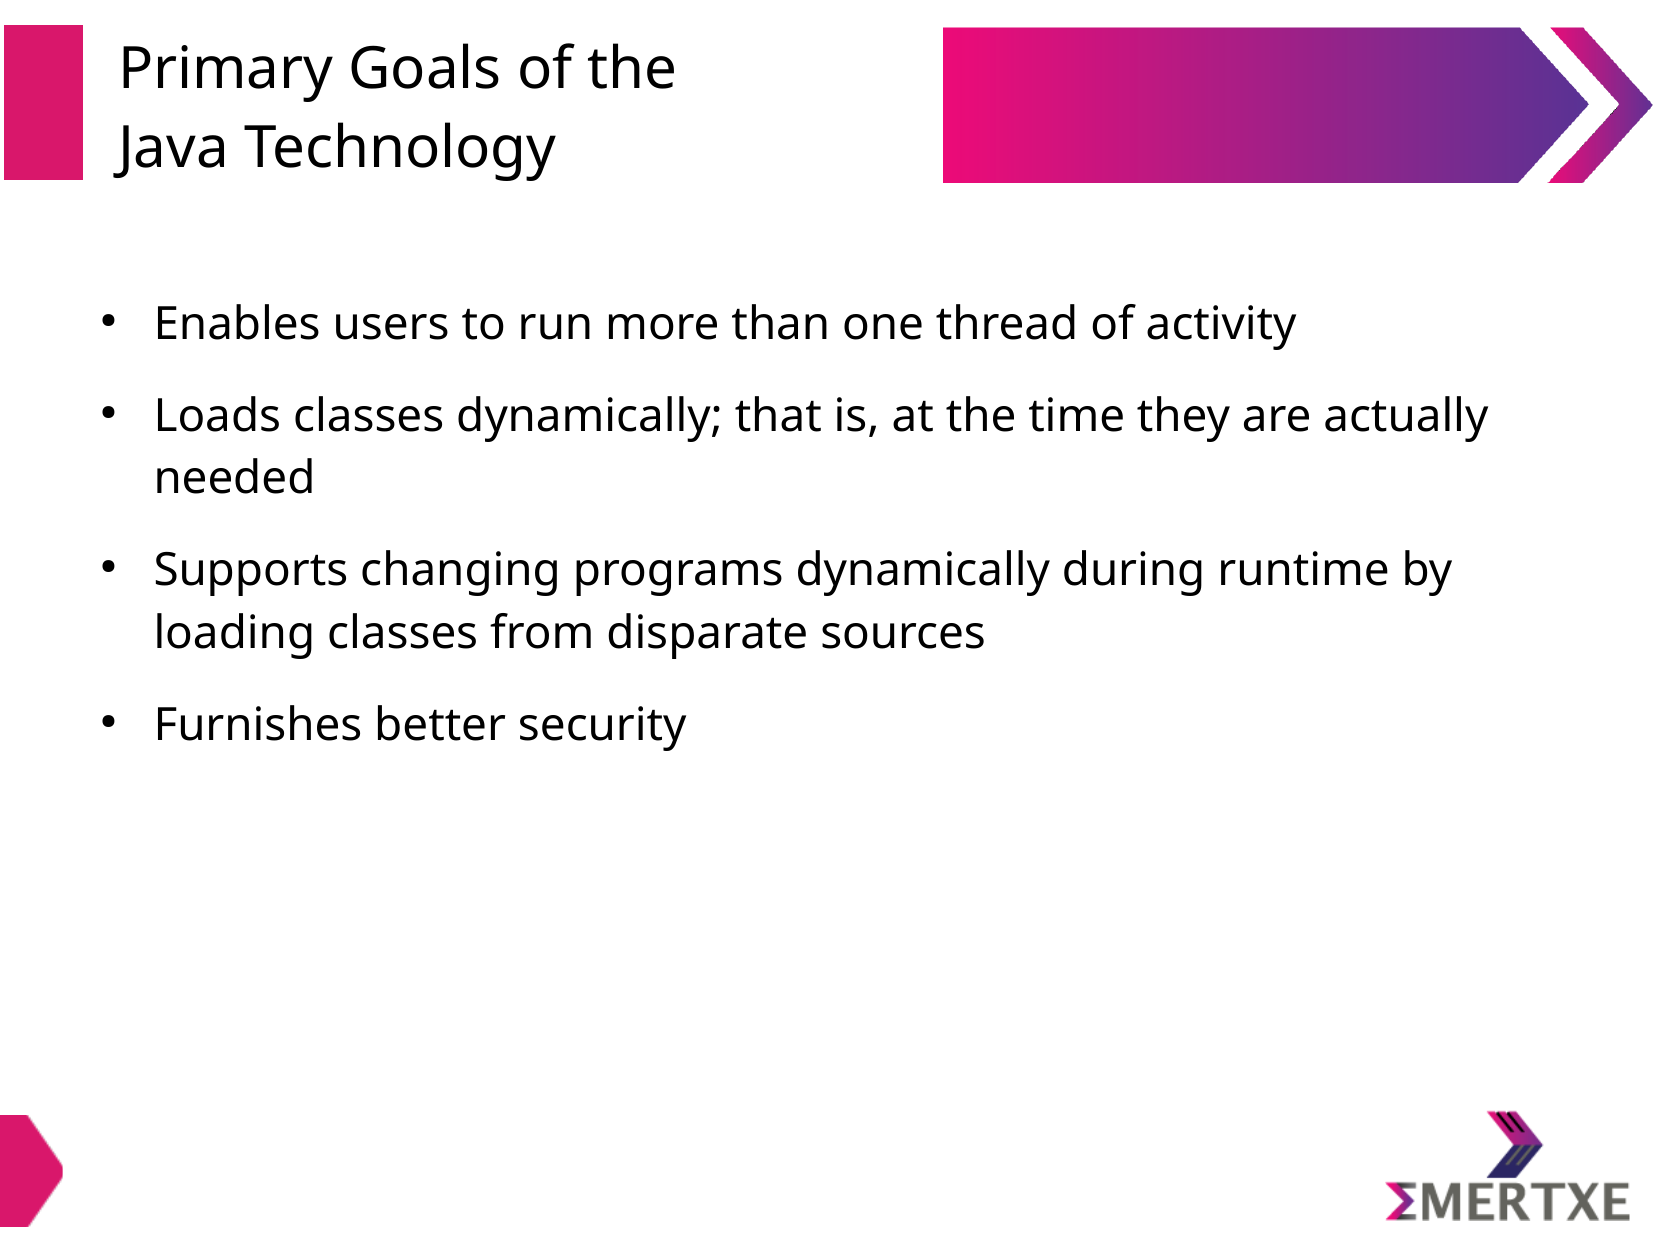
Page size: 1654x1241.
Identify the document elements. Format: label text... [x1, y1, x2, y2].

picture [1385, 1107, 1631, 1221]
list Enables users to run more than one thread of activity Loads classes dynamically; that is, at the time they are actually needed Supports changing programs dynamically during runtime by loading classes from disparate sources Furnishes better security [82, 290, 1571, 1010]
picture [1571, 27, 1653, 183]
title Primary Goals of the Java Technology [82, 2, 1571, 210]
